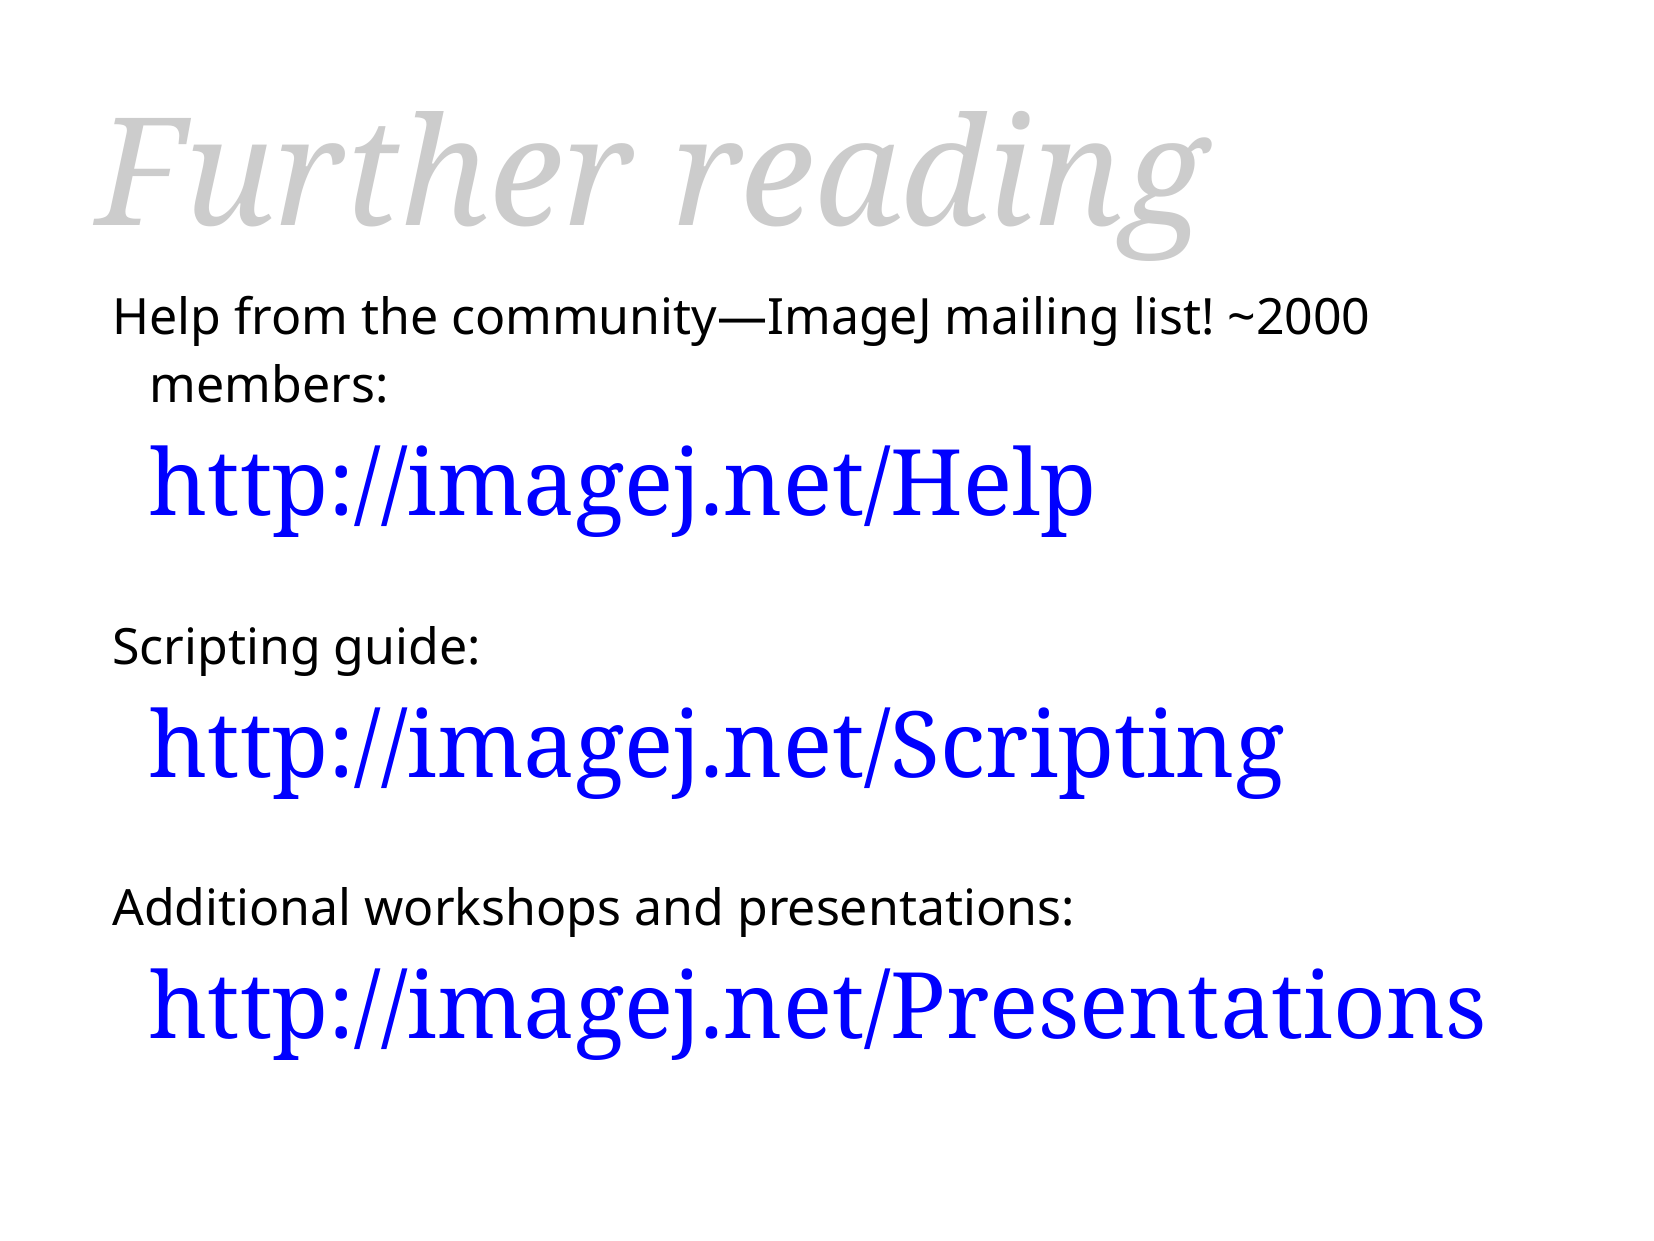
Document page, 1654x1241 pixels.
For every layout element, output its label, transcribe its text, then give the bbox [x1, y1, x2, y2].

text_box Help from the community—ImageJ mailing list! ~2000 members: http://imagej.net/Help Scripting guide: http://imagej.net/Scripting Additional workshops and presentations: http://imagej.net/Presentations [60, 273, 1636, 1082]
text_box Further reading [81, 57, 1654, 239]
